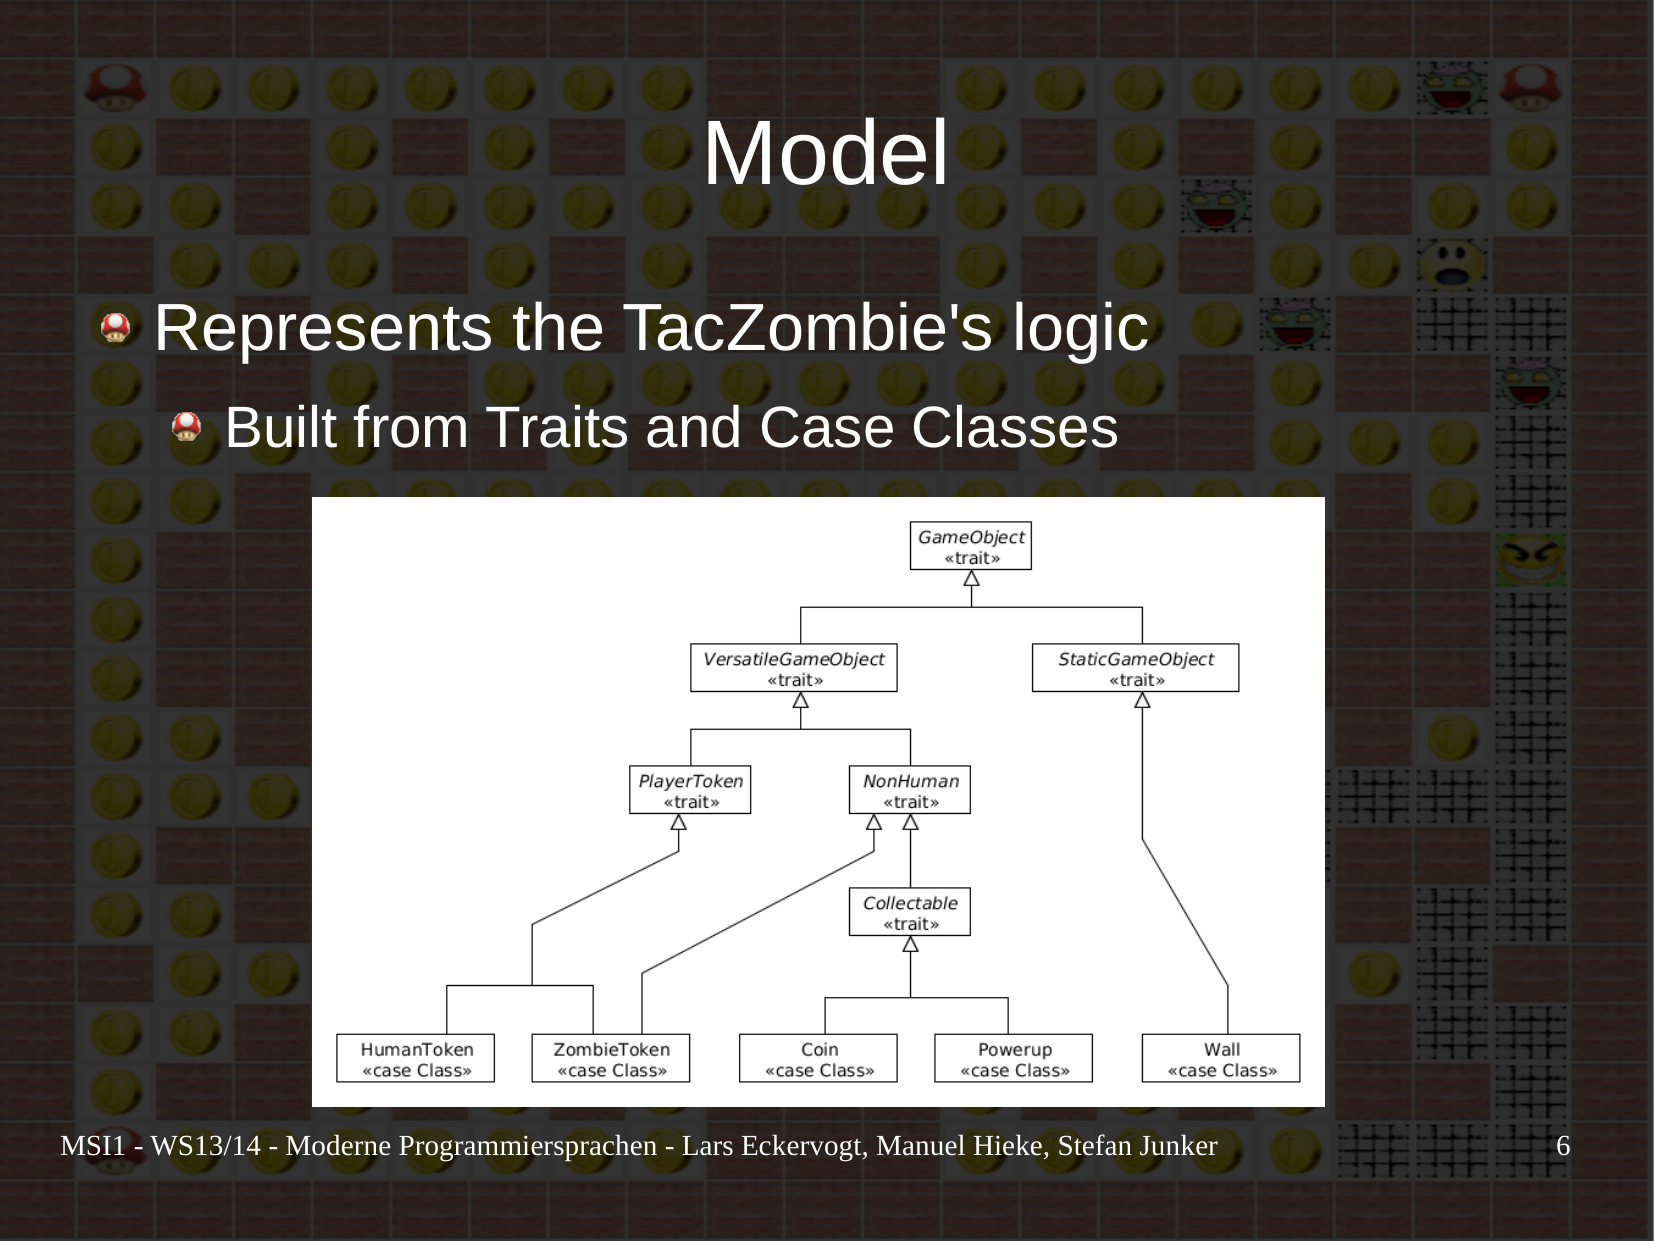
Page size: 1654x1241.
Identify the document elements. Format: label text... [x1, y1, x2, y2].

list Represents the TacZombie's logic Built from Traits and Case Classes [82, 290, 1571, 1010]
picture [0, 0, 1654, 1241]
title Model [82, 49, 1571, 257]
